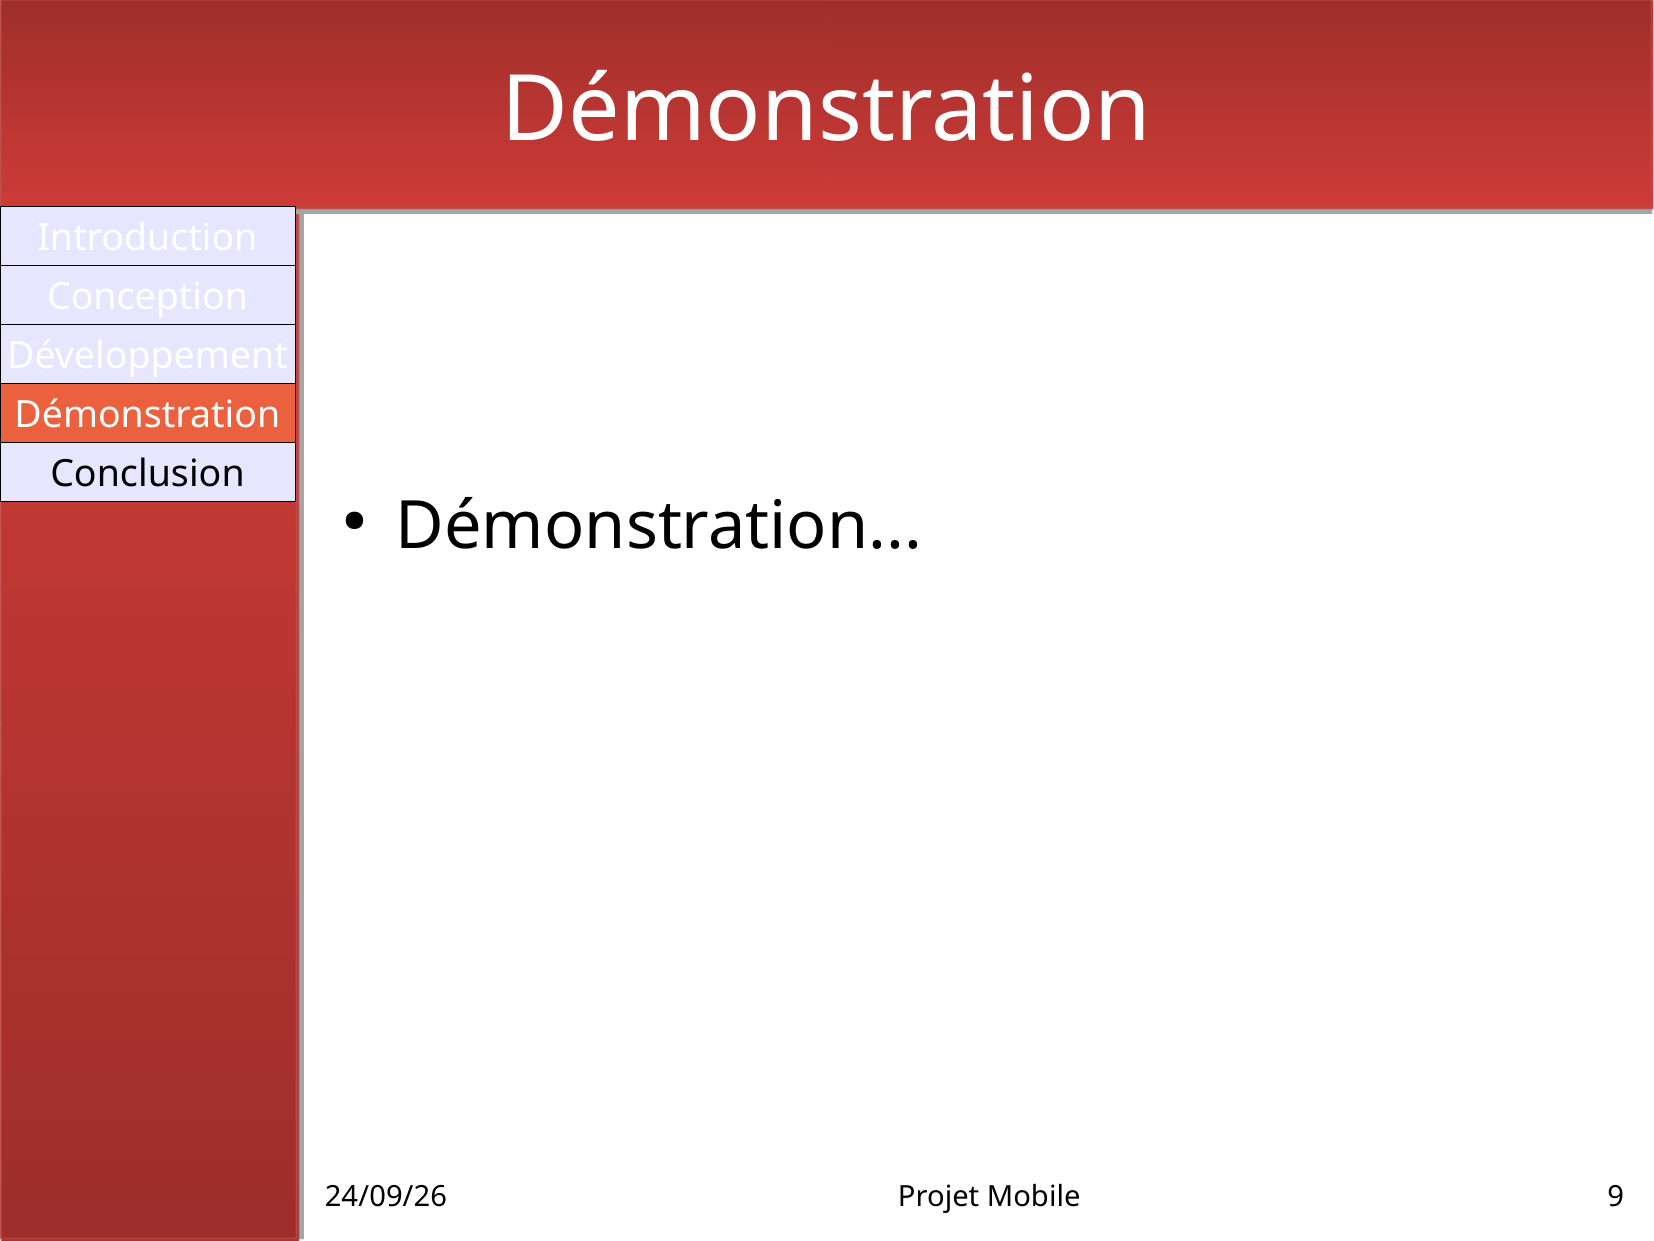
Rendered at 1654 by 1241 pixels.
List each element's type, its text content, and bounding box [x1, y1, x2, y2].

text_box Démonstration [0, 383, 296, 442]
text_box Conclusion [0, 442, 296, 502]
text_box Introduction [0, 206, 296, 265]
text_box Développement [0, 324, 296, 383]
title Démonstration [29, 31, 1625, 178]
list Démonstration... [324, 236, 1625, 1123]
picture [0, 0, 1654, 1241]
text_box Conception [0, 265, 296, 324]
